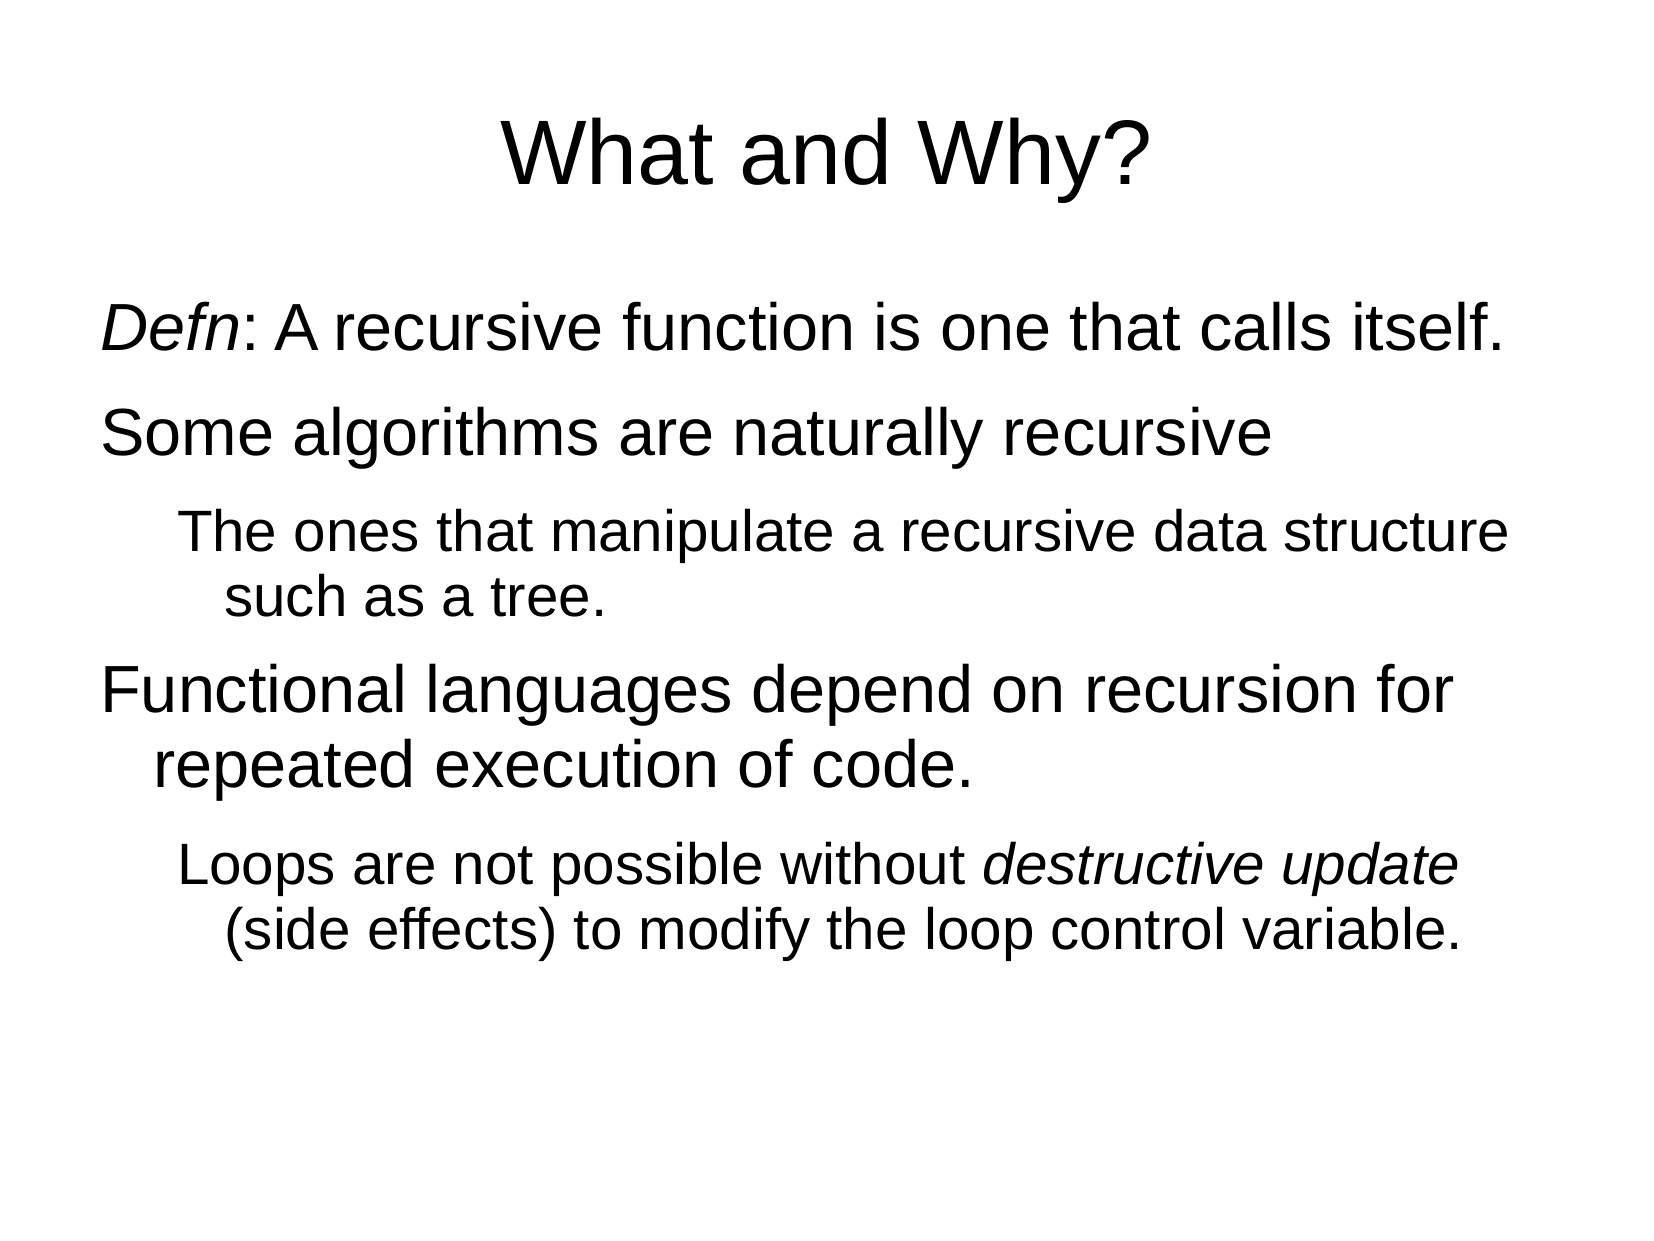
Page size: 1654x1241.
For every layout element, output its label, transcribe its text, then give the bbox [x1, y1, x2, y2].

title What and Why? [82, 49, 1571, 257]
list Defn: A recursive function is one that calls itself. Some algorithms are naturally recursive The ones that manipulate a recursive data structure such as a tree. Functional languages depend on recursion for repeated execution of code. Loops are not possible without destructive update (side effects) to modify the loop control variable. [82, 290, 1571, 1094]
